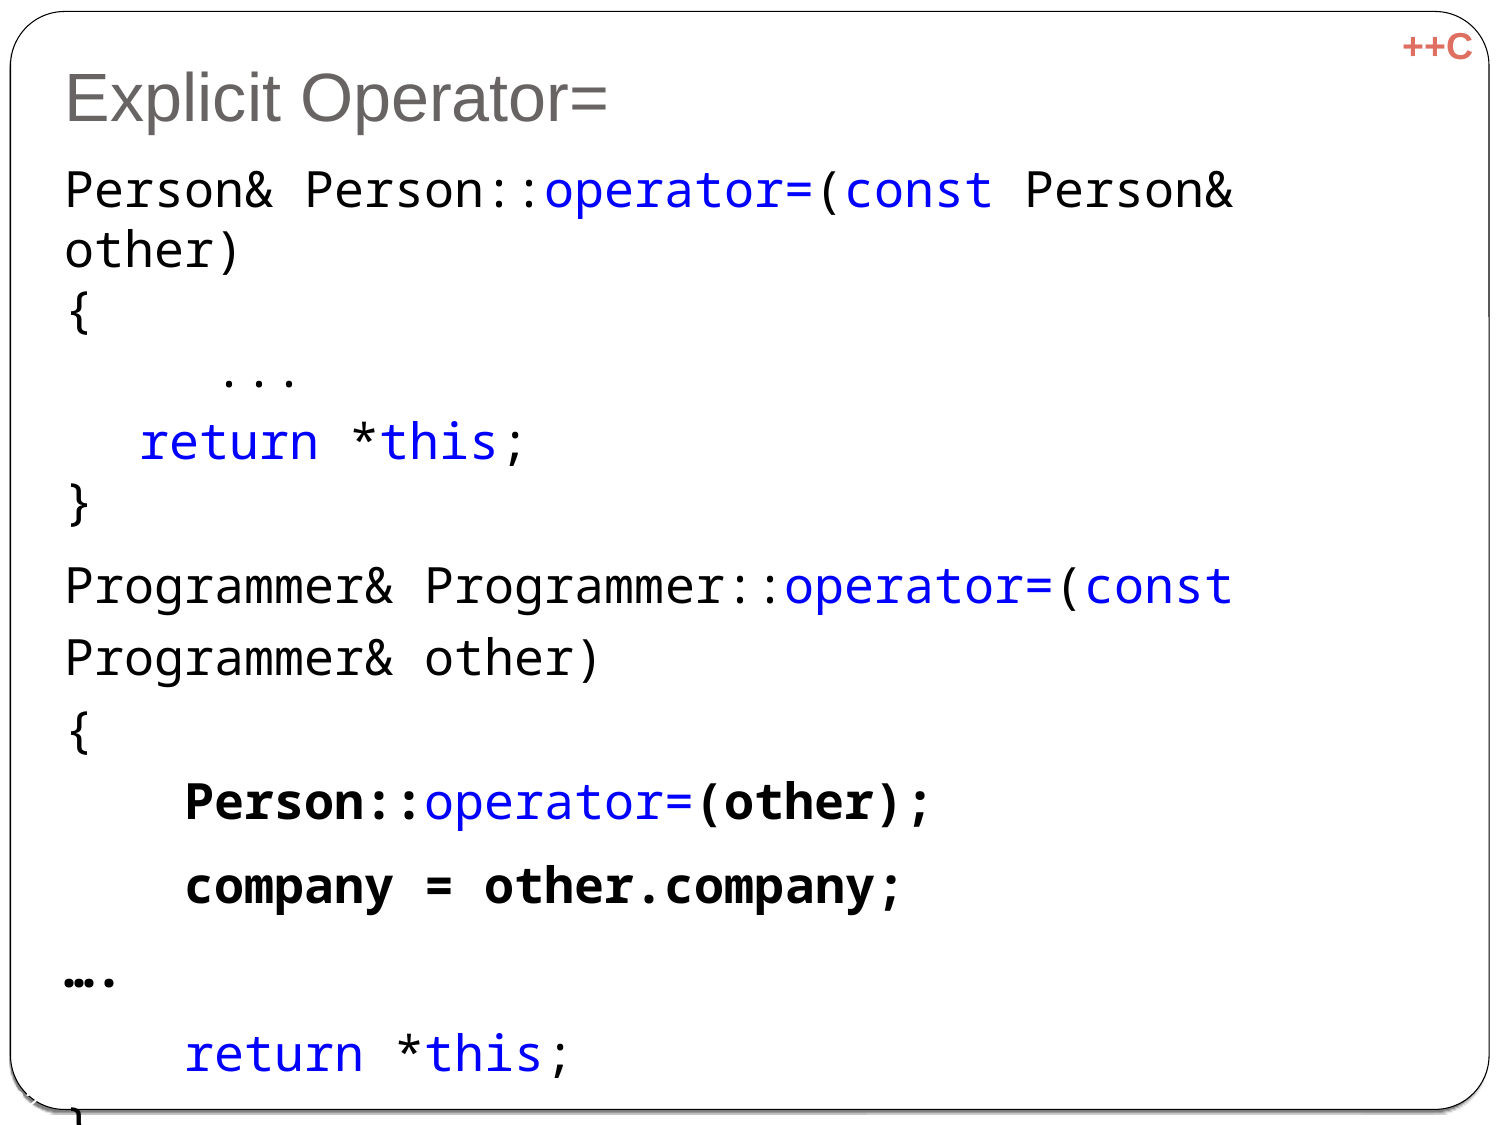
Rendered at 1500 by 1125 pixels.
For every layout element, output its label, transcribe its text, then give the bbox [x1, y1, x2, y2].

slide_number <number> [0, 1074, 50, 1125]
list Person& Person::operator=(const Person& other) { ... return *this; } Programmer& Programmer::operator=(const Programmer& other) { Person::operator=(other); company = other.company; …. return *this; } [50, 149, 1450, 1088]
title Explicit Operator= [50, 45, 1450, 149]
